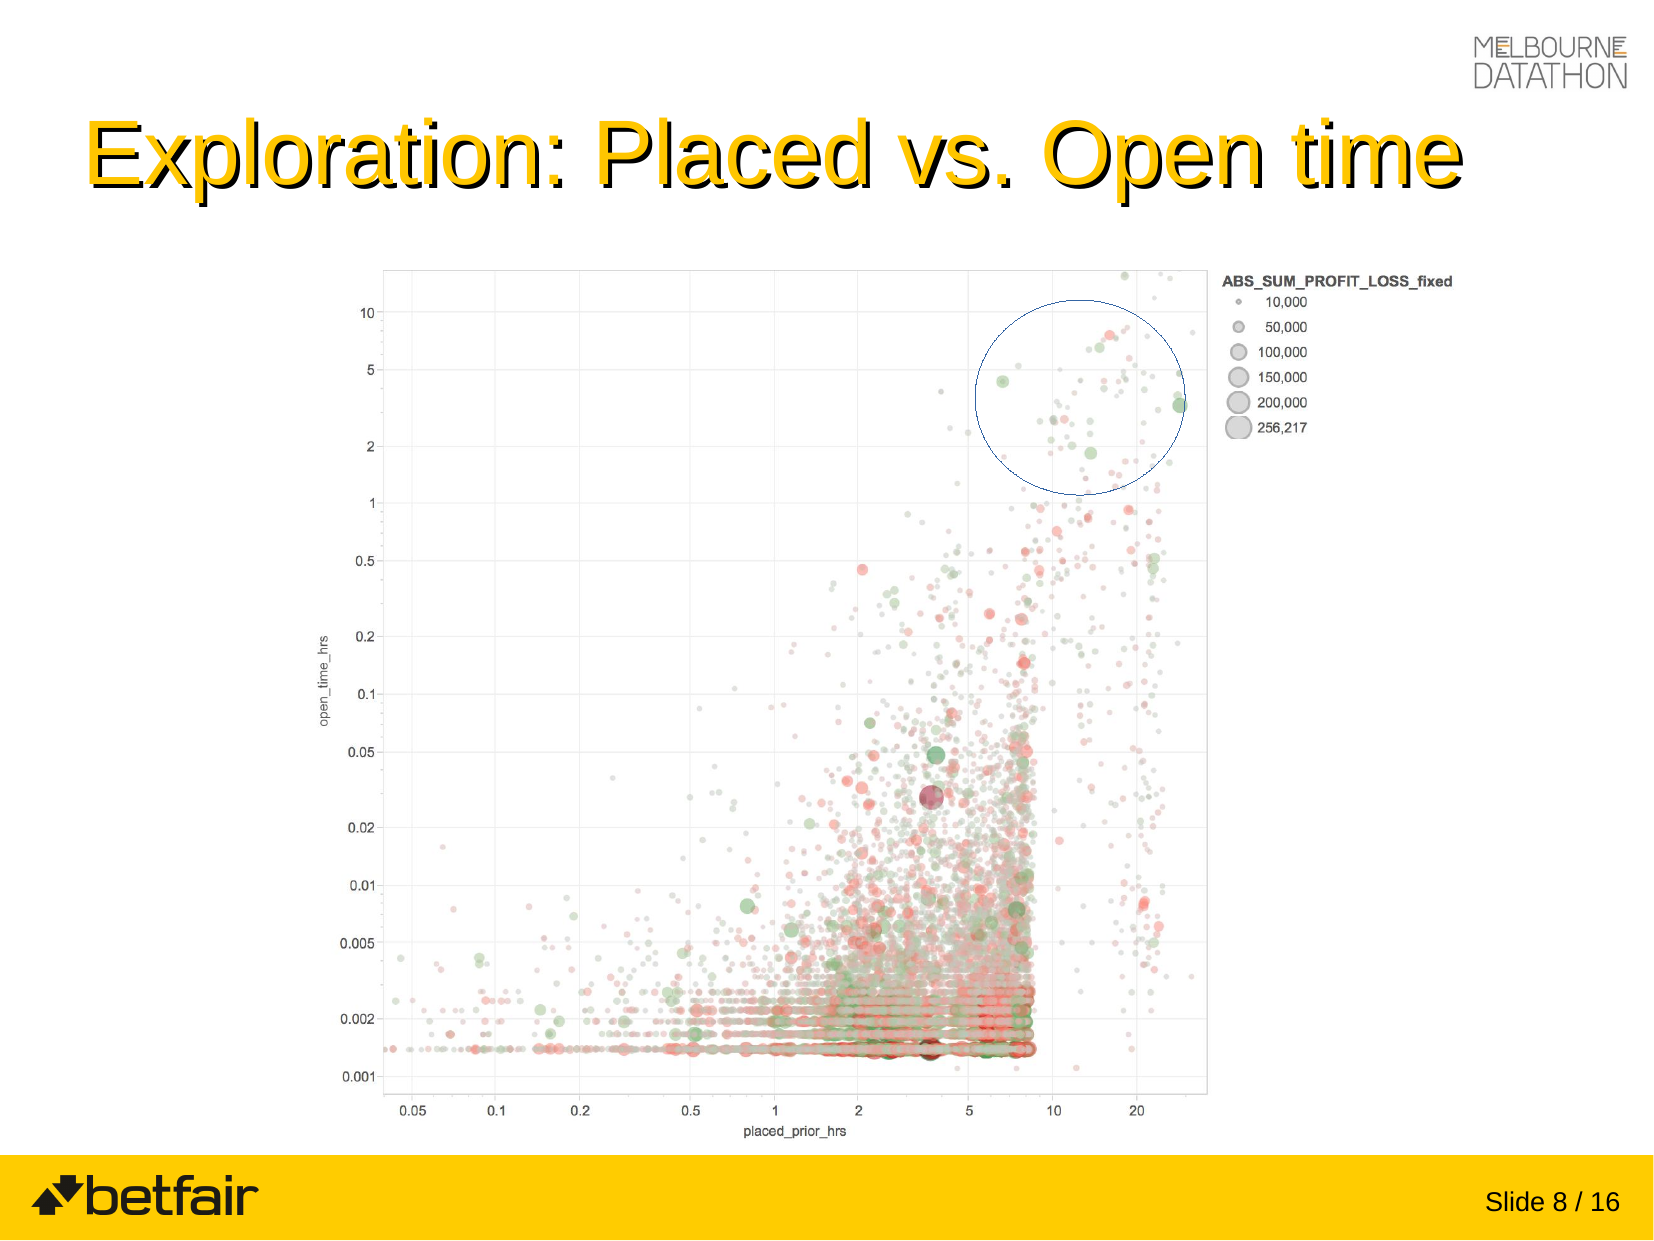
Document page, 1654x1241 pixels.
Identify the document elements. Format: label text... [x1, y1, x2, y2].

picture [311, 270, 1456, 1143]
picture [31, 1175, 259, 1215]
title Exploration: Placed vs. Open time [82, 49, 1571, 257]
picture [1470, 33, 1630, 92]
